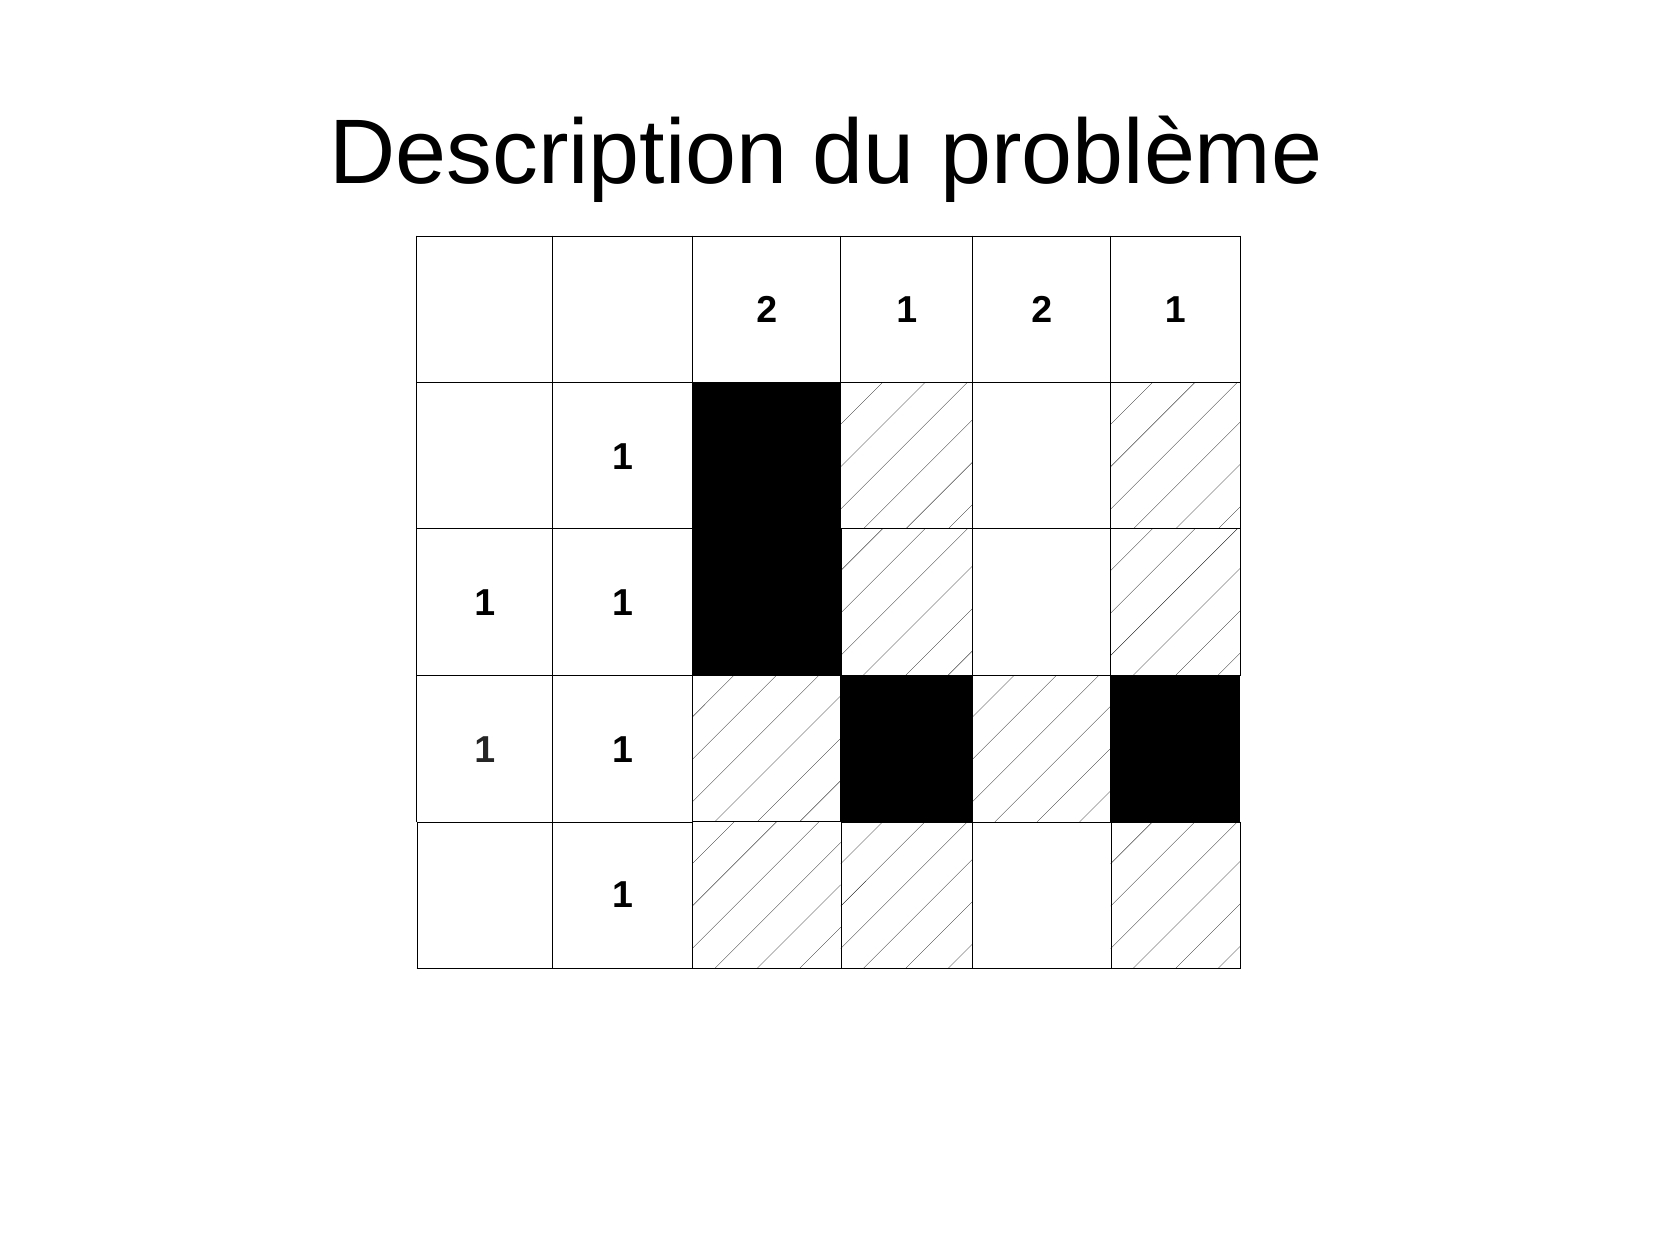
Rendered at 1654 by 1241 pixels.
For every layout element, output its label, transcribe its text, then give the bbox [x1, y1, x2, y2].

table_cell [693, 383, 840, 528]
table_cell 1 [553, 676, 692, 822]
table_cell [841, 676, 972, 822]
table_cell [973, 823, 1111, 968]
table_cell 1 [417, 529, 552, 675]
table_cell [693, 676, 840, 821]
table_cell [418, 823, 552, 968]
table_header 1 [841, 237, 972, 382]
table_header 1 [1111, 237, 1240, 382]
table_cell [973, 676, 1110, 822]
table_header 2 [973, 237, 1110, 382]
table_header [417, 237, 552, 382]
title Description du problème [82, 49, 1571, 257]
table_cell 1 [553, 823, 692, 968]
table_cell 1 [417, 676, 552, 822]
table_cell [1111, 676, 1240, 822]
table_cell [1111, 529, 1240, 675]
table_cell 1 [553, 529, 692, 675]
table_header [553, 237, 692, 382]
table_cell [842, 823, 972, 968]
table_cell [973, 383, 1110, 528]
table_cell [973, 529, 1110, 675]
table_cell [693, 529, 841, 675]
table_cell [693, 822, 841, 968]
table_header 2 [693, 237, 840, 382]
table_cell [1111, 383, 1240, 528]
table_cell [842, 529, 972, 675]
table_cell [1112, 823, 1240, 968]
table_cell 1 [553, 383, 692, 528]
table_cell [417, 383, 552, 528]
table_cell [841, 383, 972, 528]
